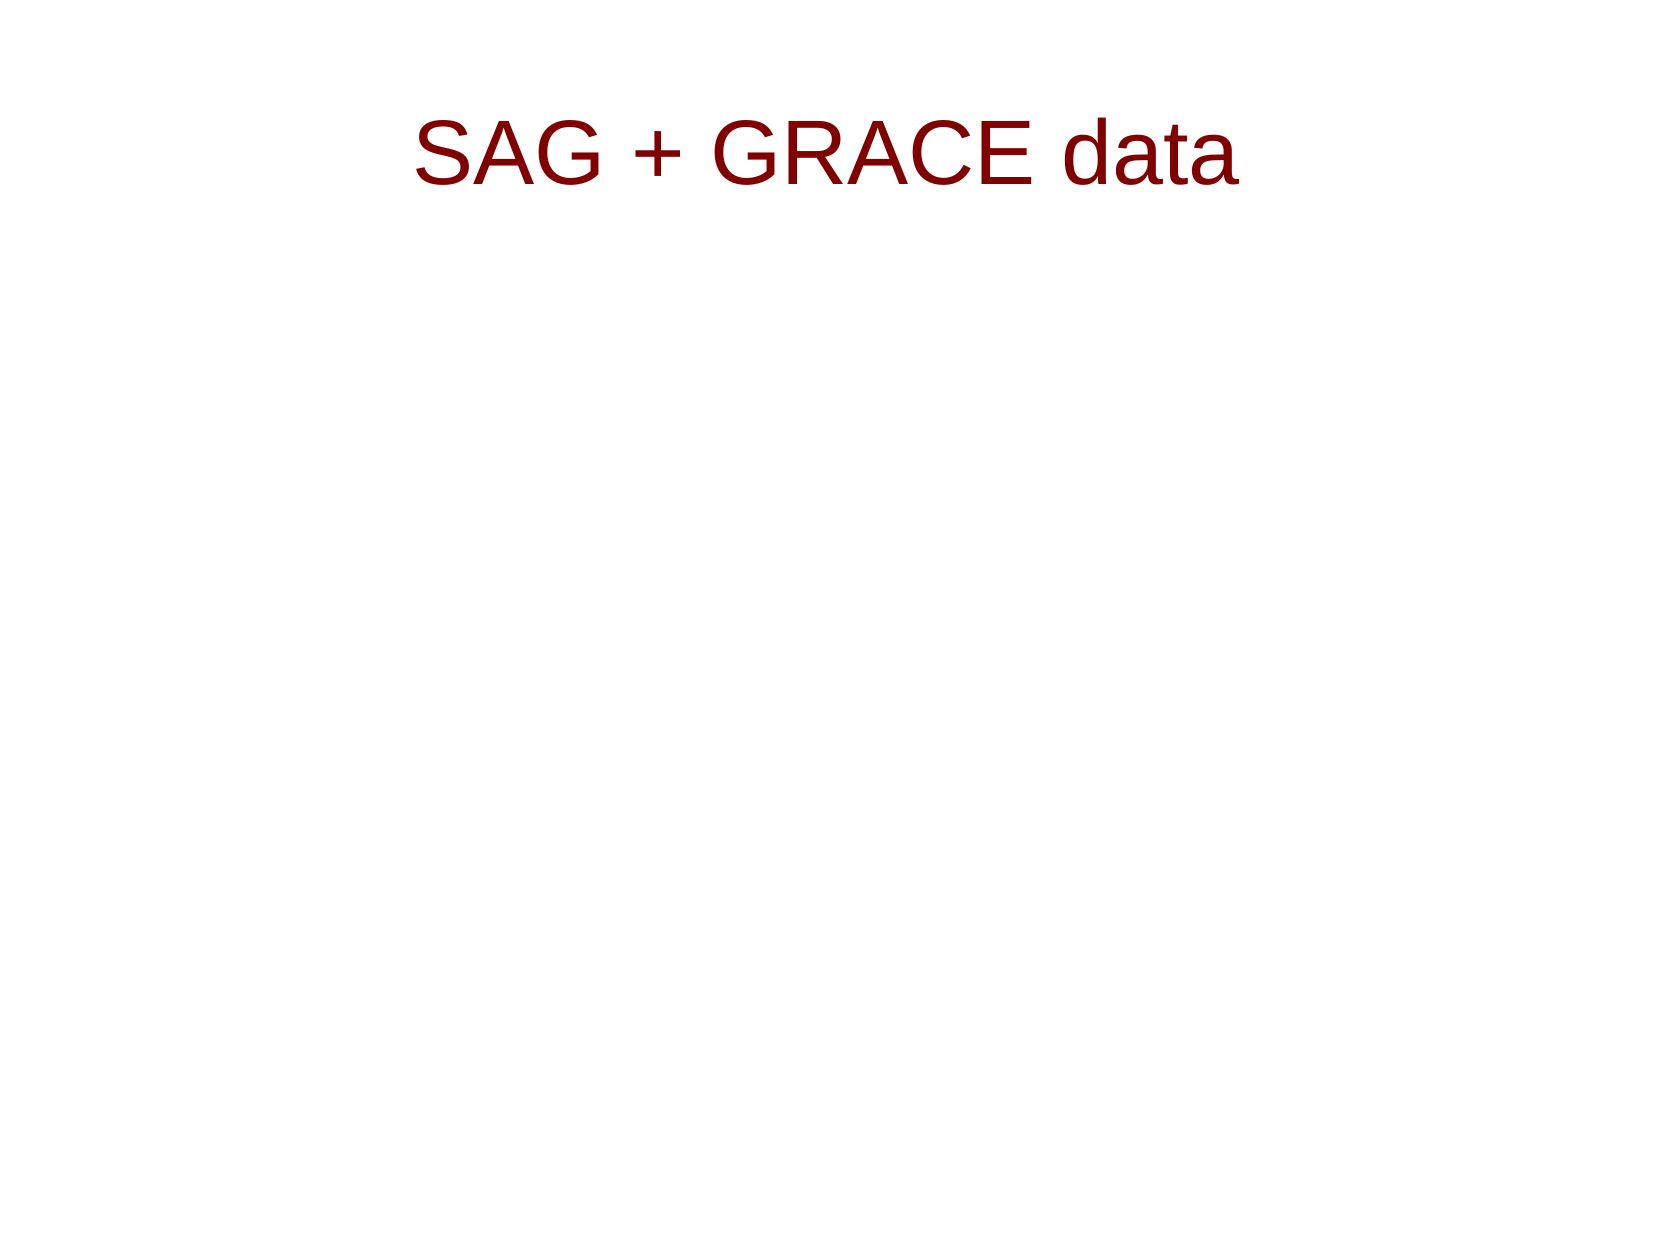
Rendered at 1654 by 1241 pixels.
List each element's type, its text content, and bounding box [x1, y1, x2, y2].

title SAG + GRACE data [82, 49, 1571, 257]
